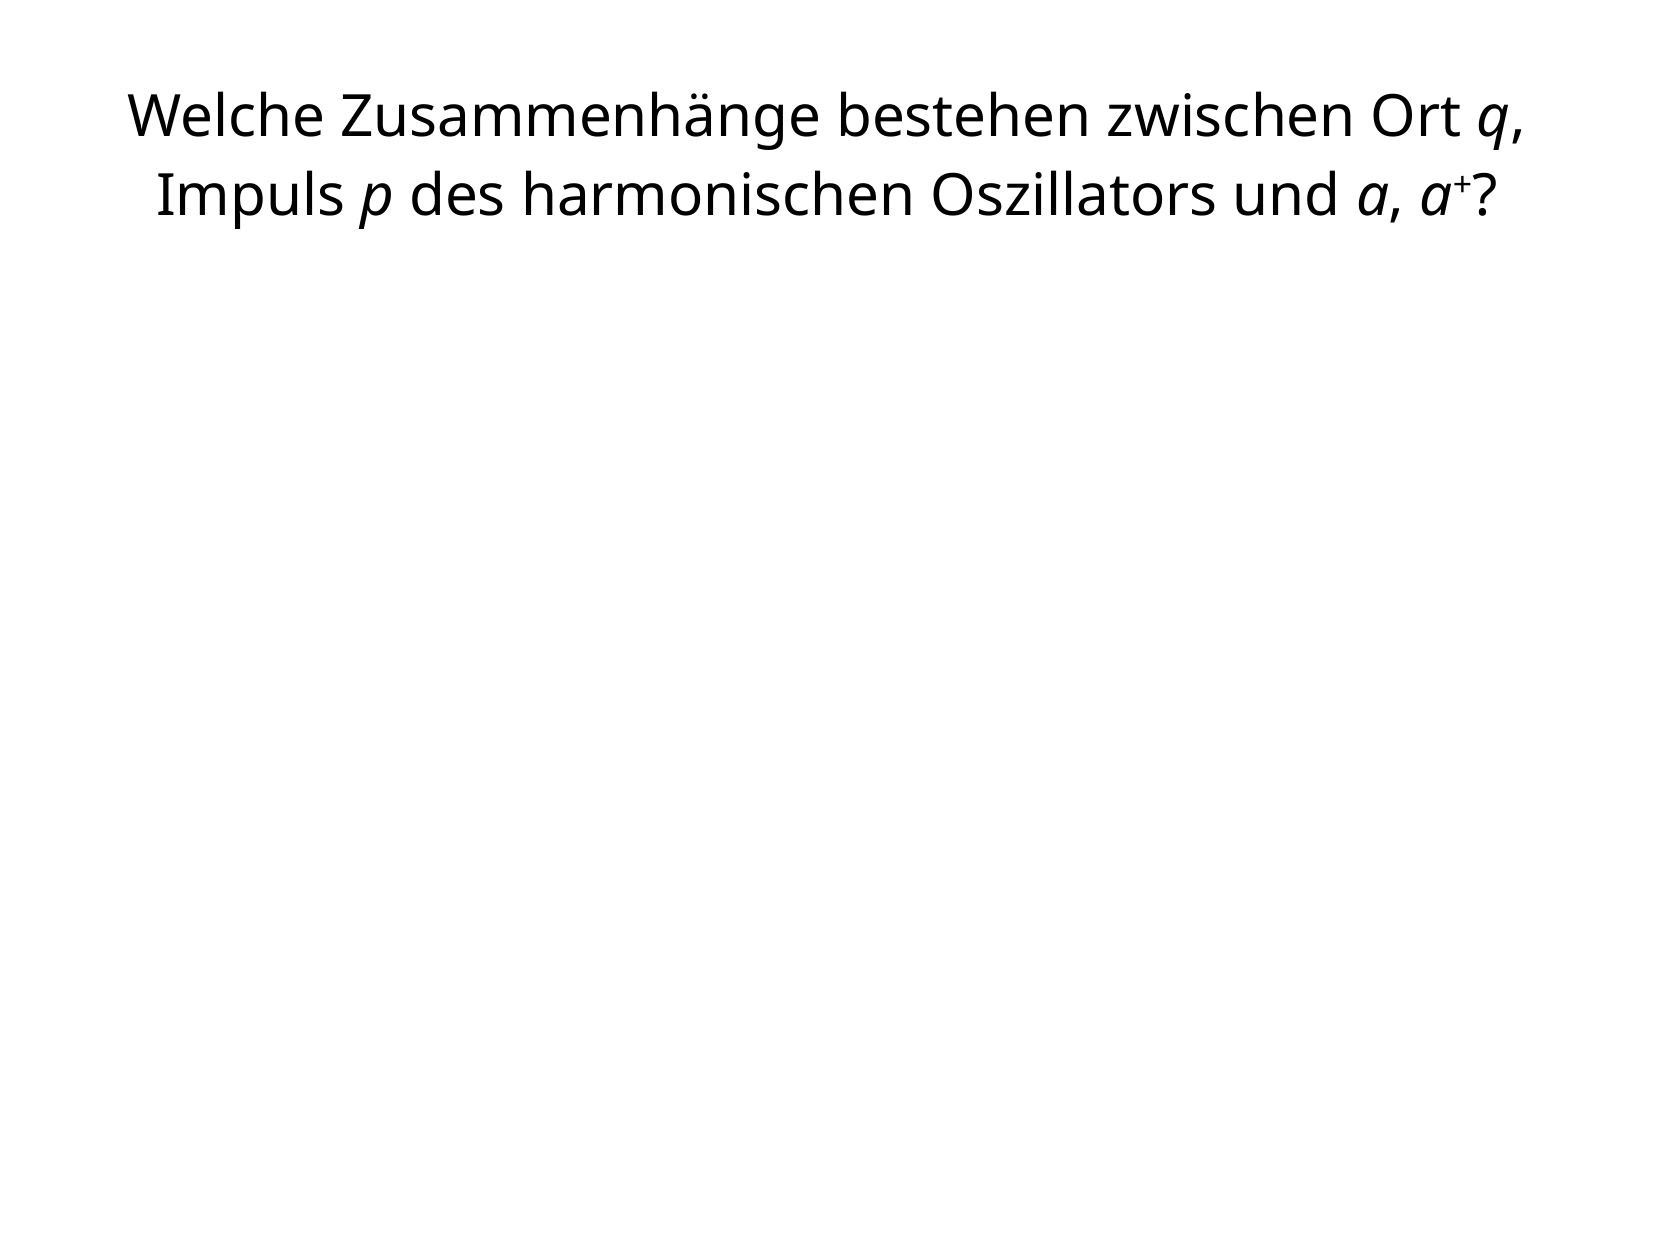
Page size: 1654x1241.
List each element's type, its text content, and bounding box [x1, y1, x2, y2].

title Welche Zusammenhänge bestehen zwischen Ort q, Impuls p des harmonischen Oszillators und a, a+? [82, 49, 1571, 257]
